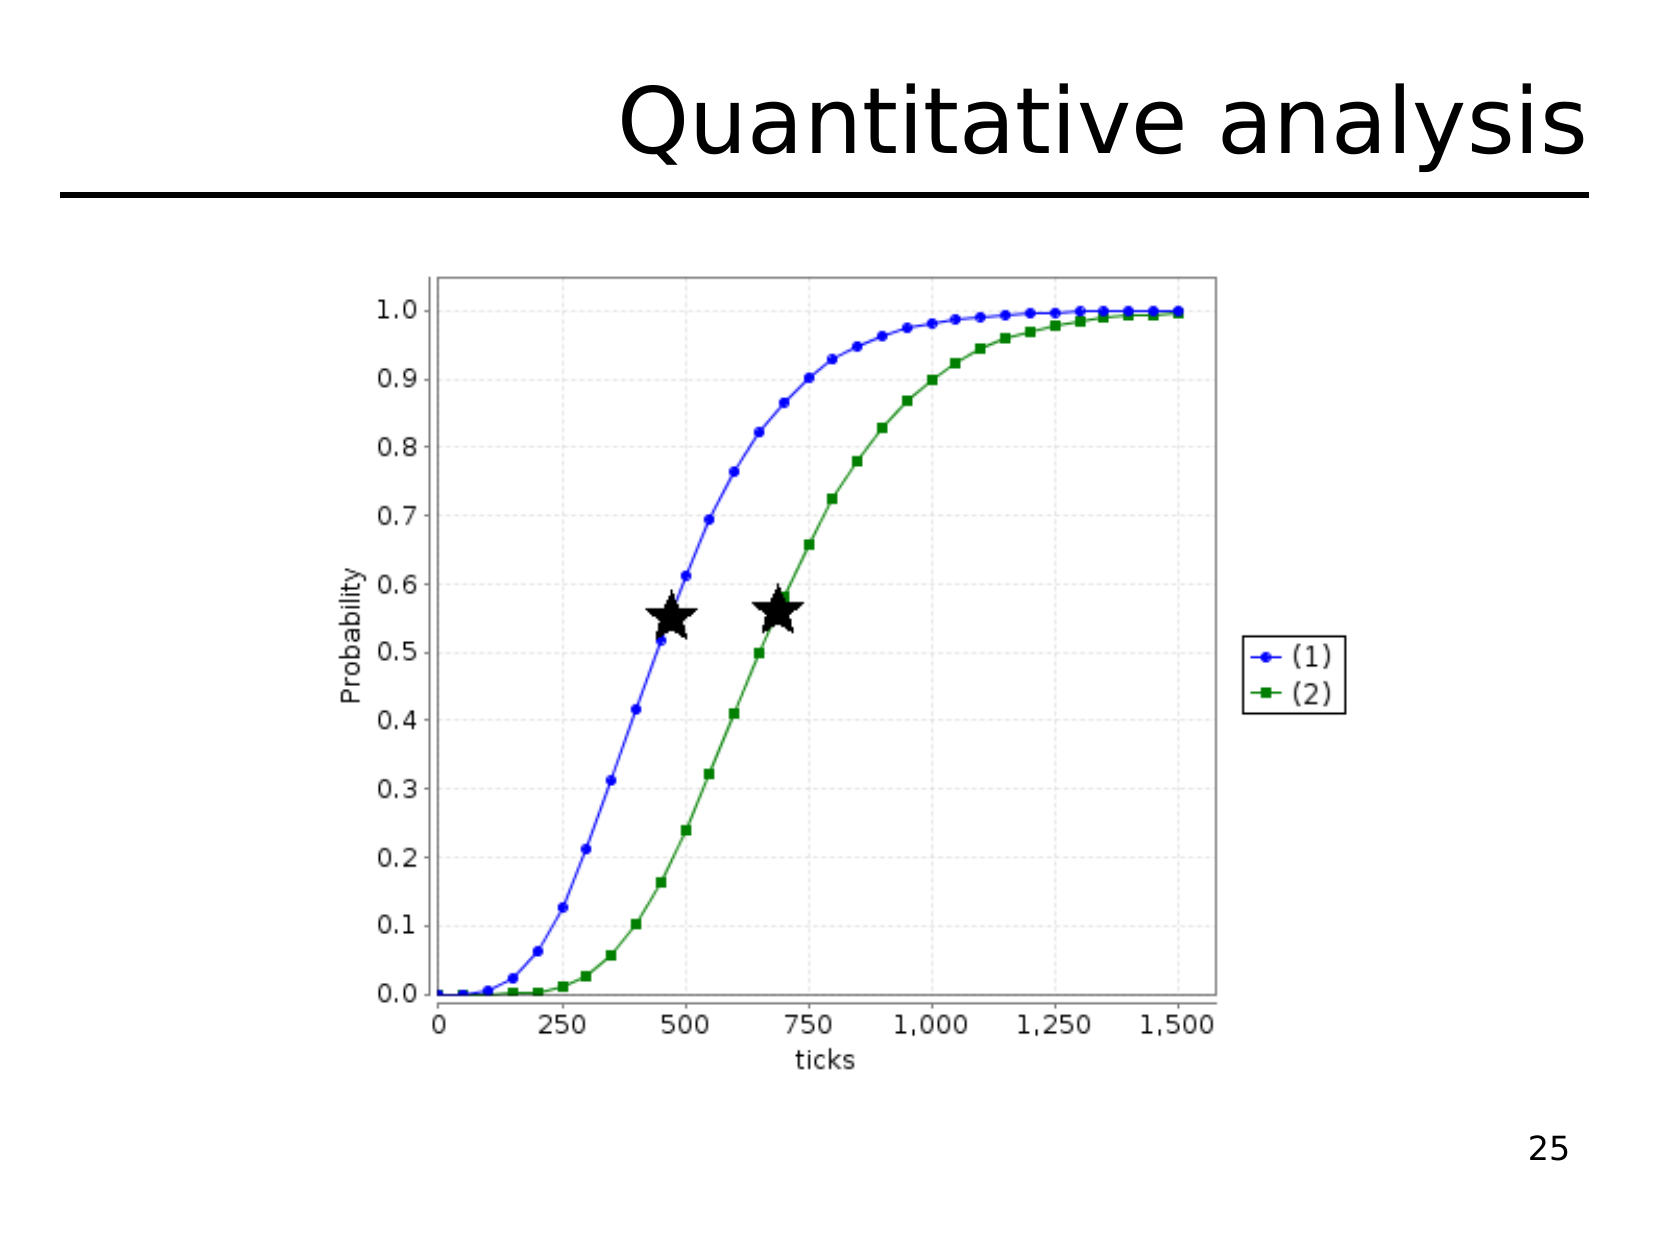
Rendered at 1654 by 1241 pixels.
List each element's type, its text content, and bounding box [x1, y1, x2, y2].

picture [331, 271, 1349, 1081]
title Quantitative analysis [101, 17, 1590, 226]
